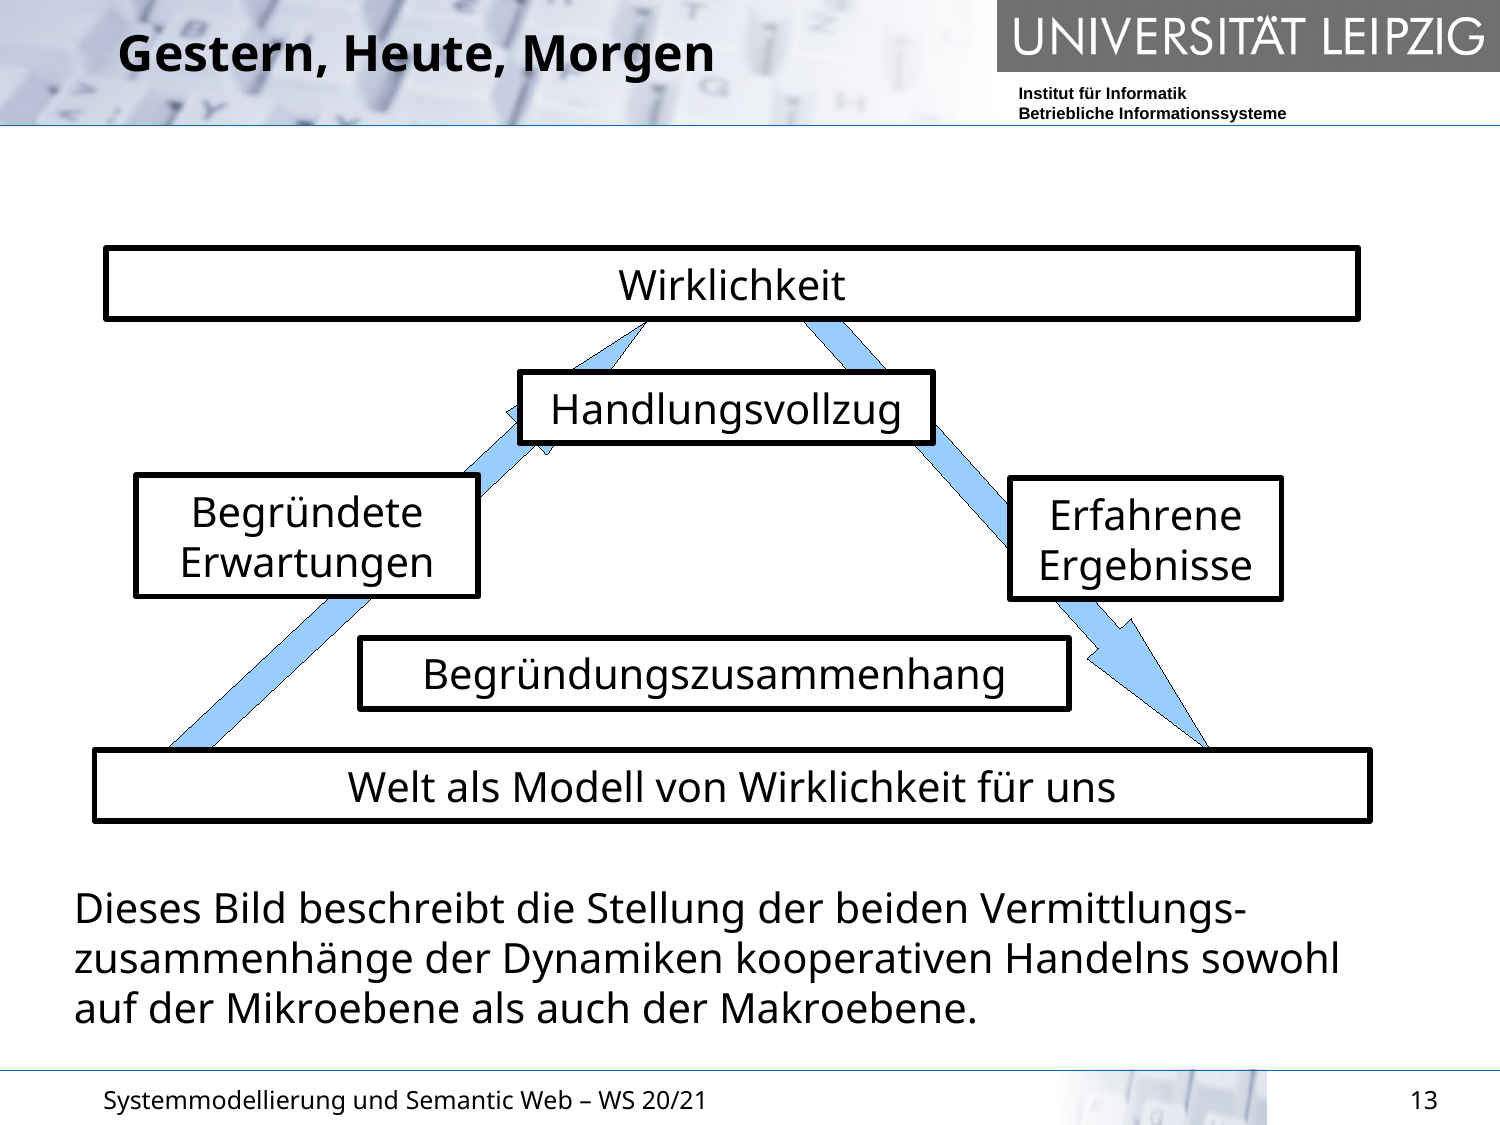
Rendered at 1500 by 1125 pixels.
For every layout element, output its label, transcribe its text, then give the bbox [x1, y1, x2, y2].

text_box [463, 404, 535, 497]
text_box [915, 424, 1007, 548]
text_box Wirklichkeit [106, 248, 1359, 319]
text_box Begründungszusammenhang [360, 637, 1069, 709]
text_box Gestern, Heute, Morgen [103, 13, 732, 90]
picture [0, 0, 1500, 125]
text_box Begründete Erwartungen [135, 475, 479, 597]
text_box [538, 446, 554, 455]
text_box Erfahrene Ergebnisse [1009, 478, 1282, 600]
text_box Welt als Modell von Wirklichkeit für uns [94, 750, 1371, 821]
text_box [804, 322, 887, 369]
text_box Handlungsvollzug [519, 372, 934, 443]
text_box Dieses Bild beschreibt die Stellung der beiden Vermittlungs-zusammenhänge der Dynamiken kooperativen Handelns sowohl auf der Mikroebene als auch der Makroebene. [59, 874, 1394, 1039]
text_box [168, 599, 371, 747]
text_box [572, 322, 647, 369]
text_box [1056, 602, 1209, 747]
picture [1057, 1071, 1267, 1125]
